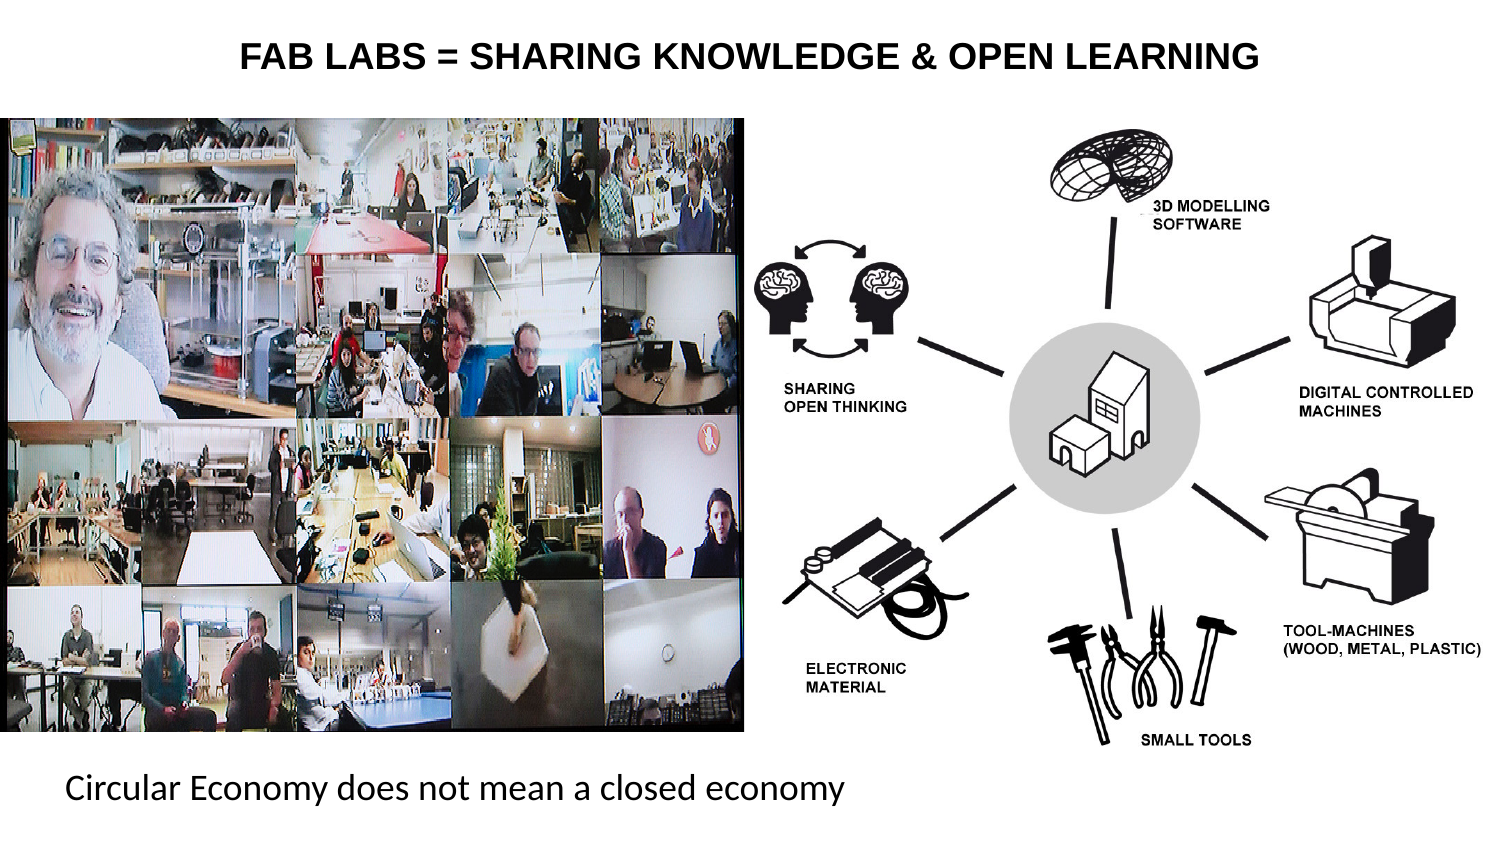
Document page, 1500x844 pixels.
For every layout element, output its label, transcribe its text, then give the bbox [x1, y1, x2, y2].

text_box FAB LABS = SHARING KNOWLEDGE & OPEN LEARNING [224, 16, 1356, 83]
text_box Circular Economy does not mean a closed economy [57, 755, 934, 800]
picture [0, 118, 745, 732]
picture [754, 129, 1500, 768]
